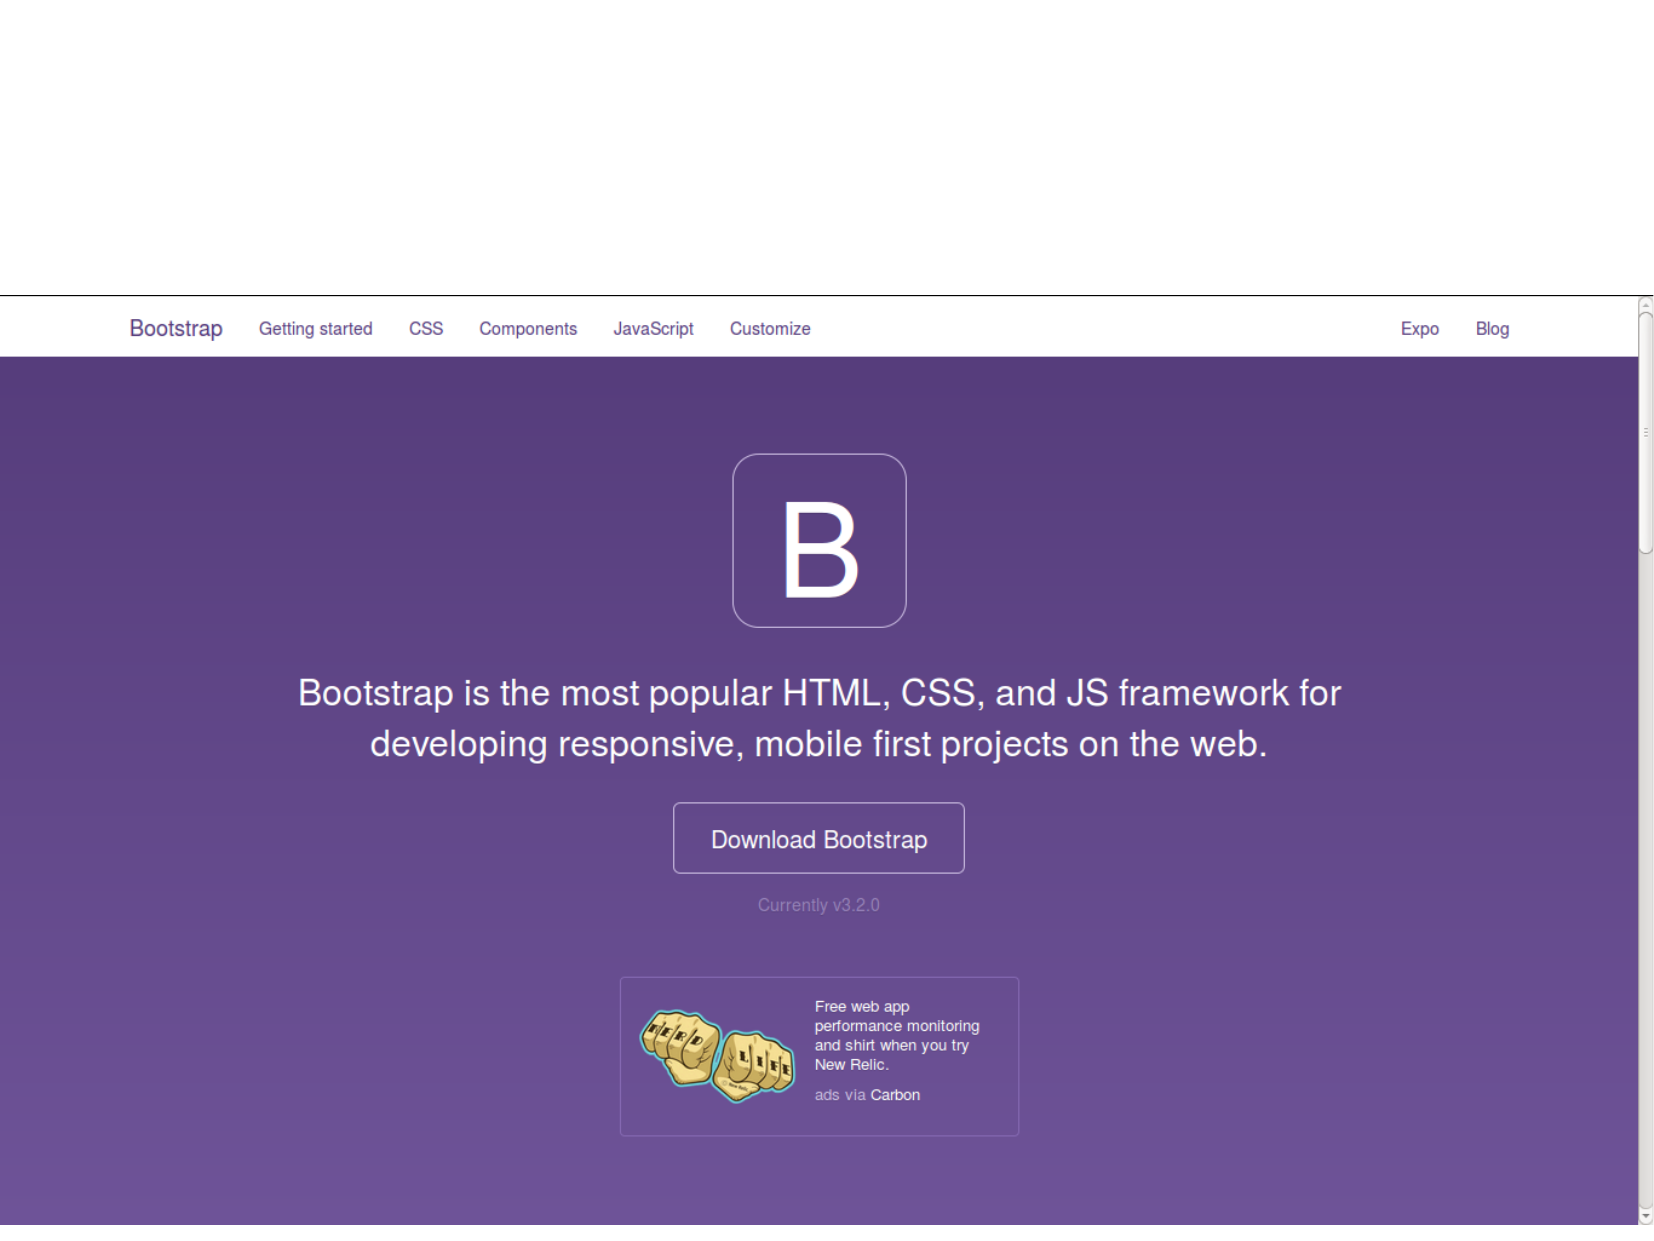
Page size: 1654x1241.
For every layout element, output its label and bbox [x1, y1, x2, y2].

picture [0, 295, 1654, 1225]
